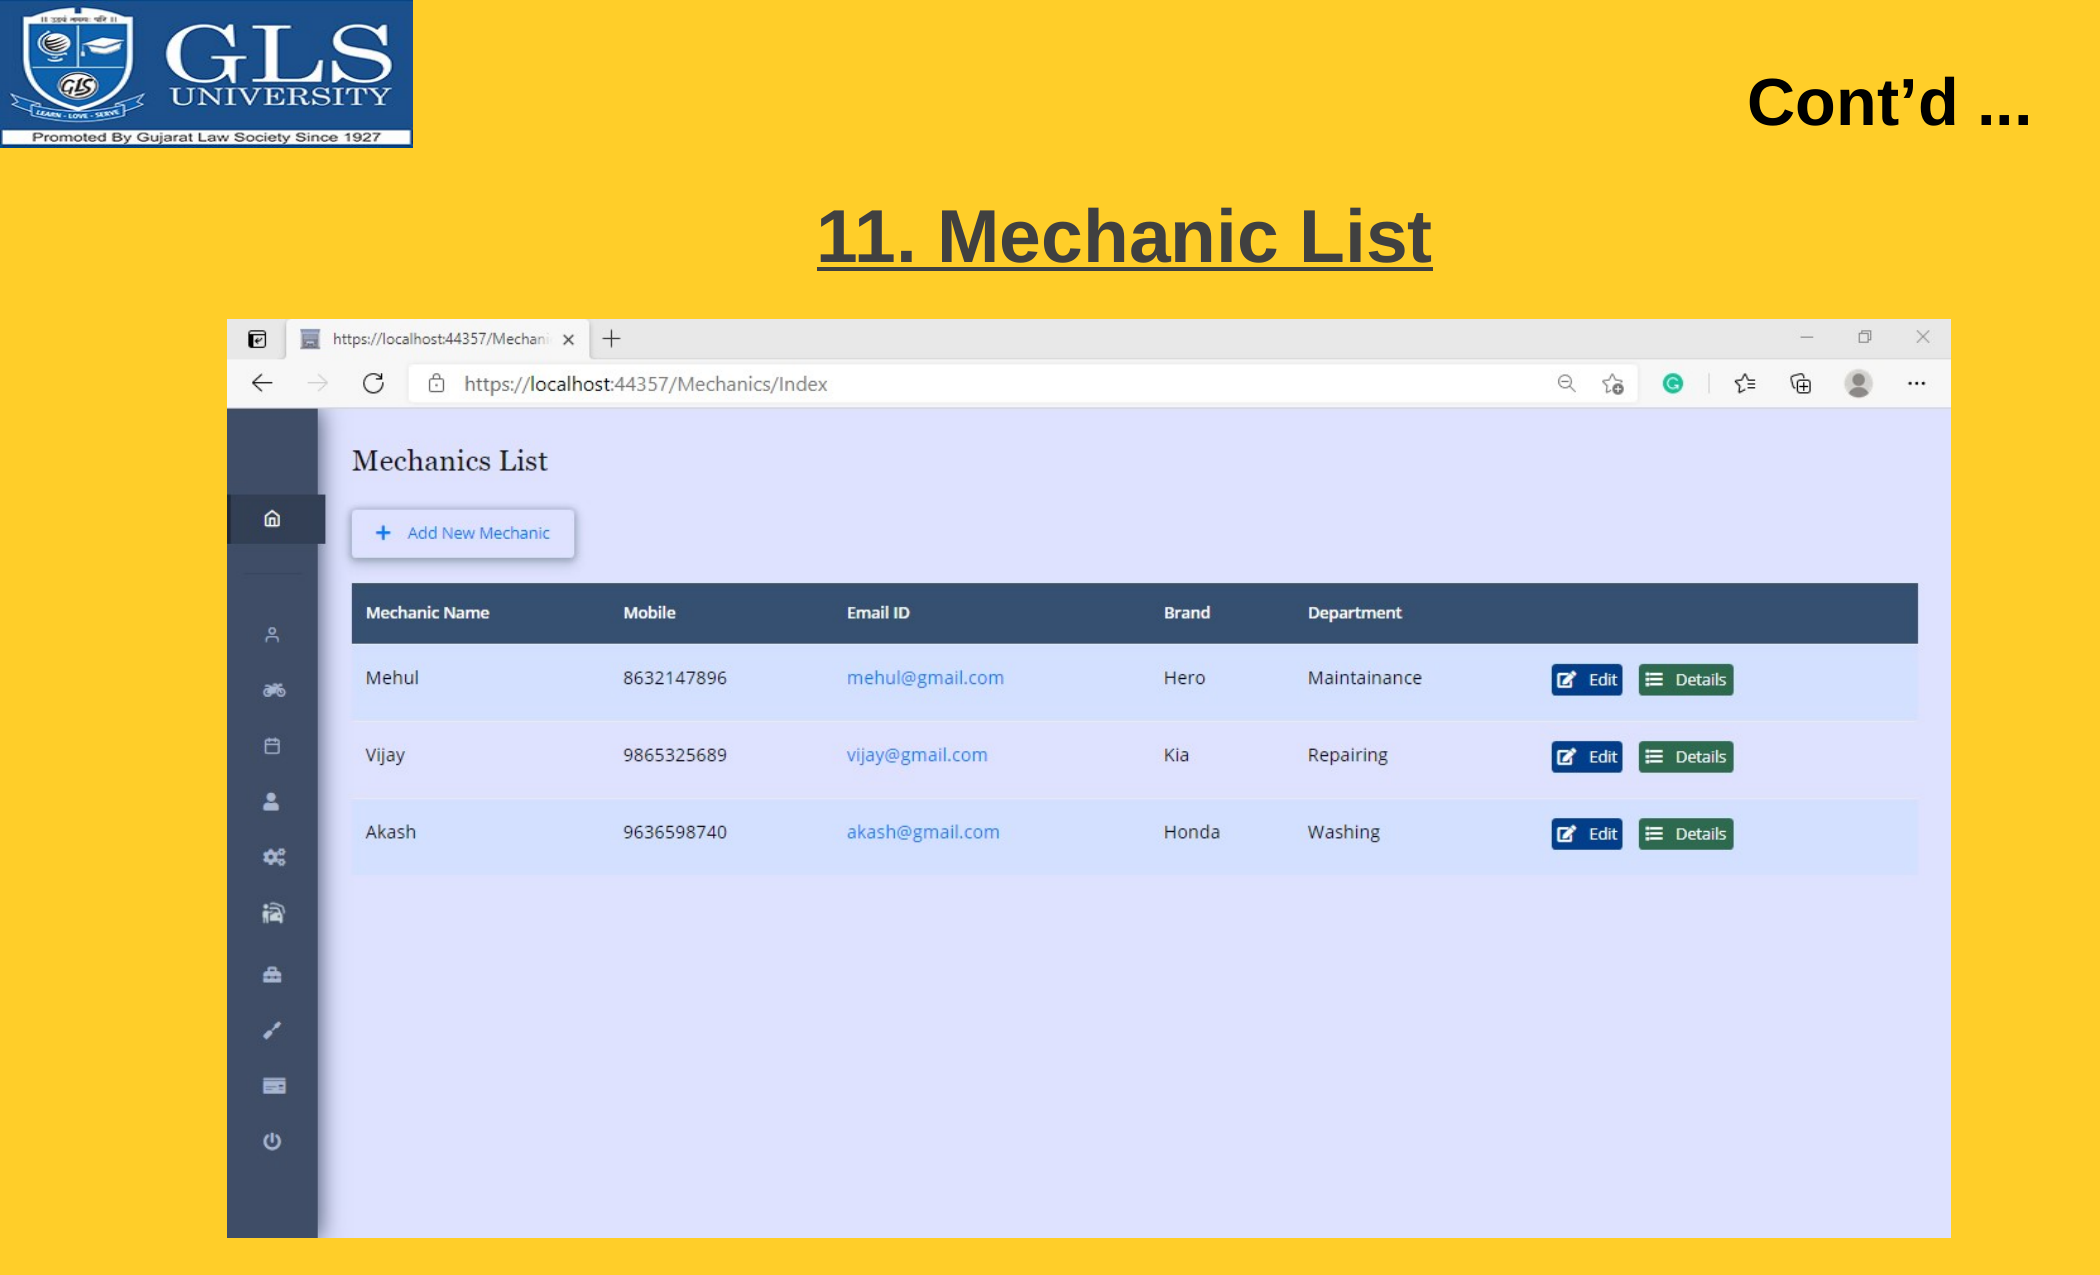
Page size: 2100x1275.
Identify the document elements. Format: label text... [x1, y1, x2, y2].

text_box 11. Mechanic List [750, 187, 1501, 319]
text_box Cont’d ... [1732, 57, 2063, 147]
picture [227, 319, 1951, 1238]
picture [0, 0, 413, 148]
